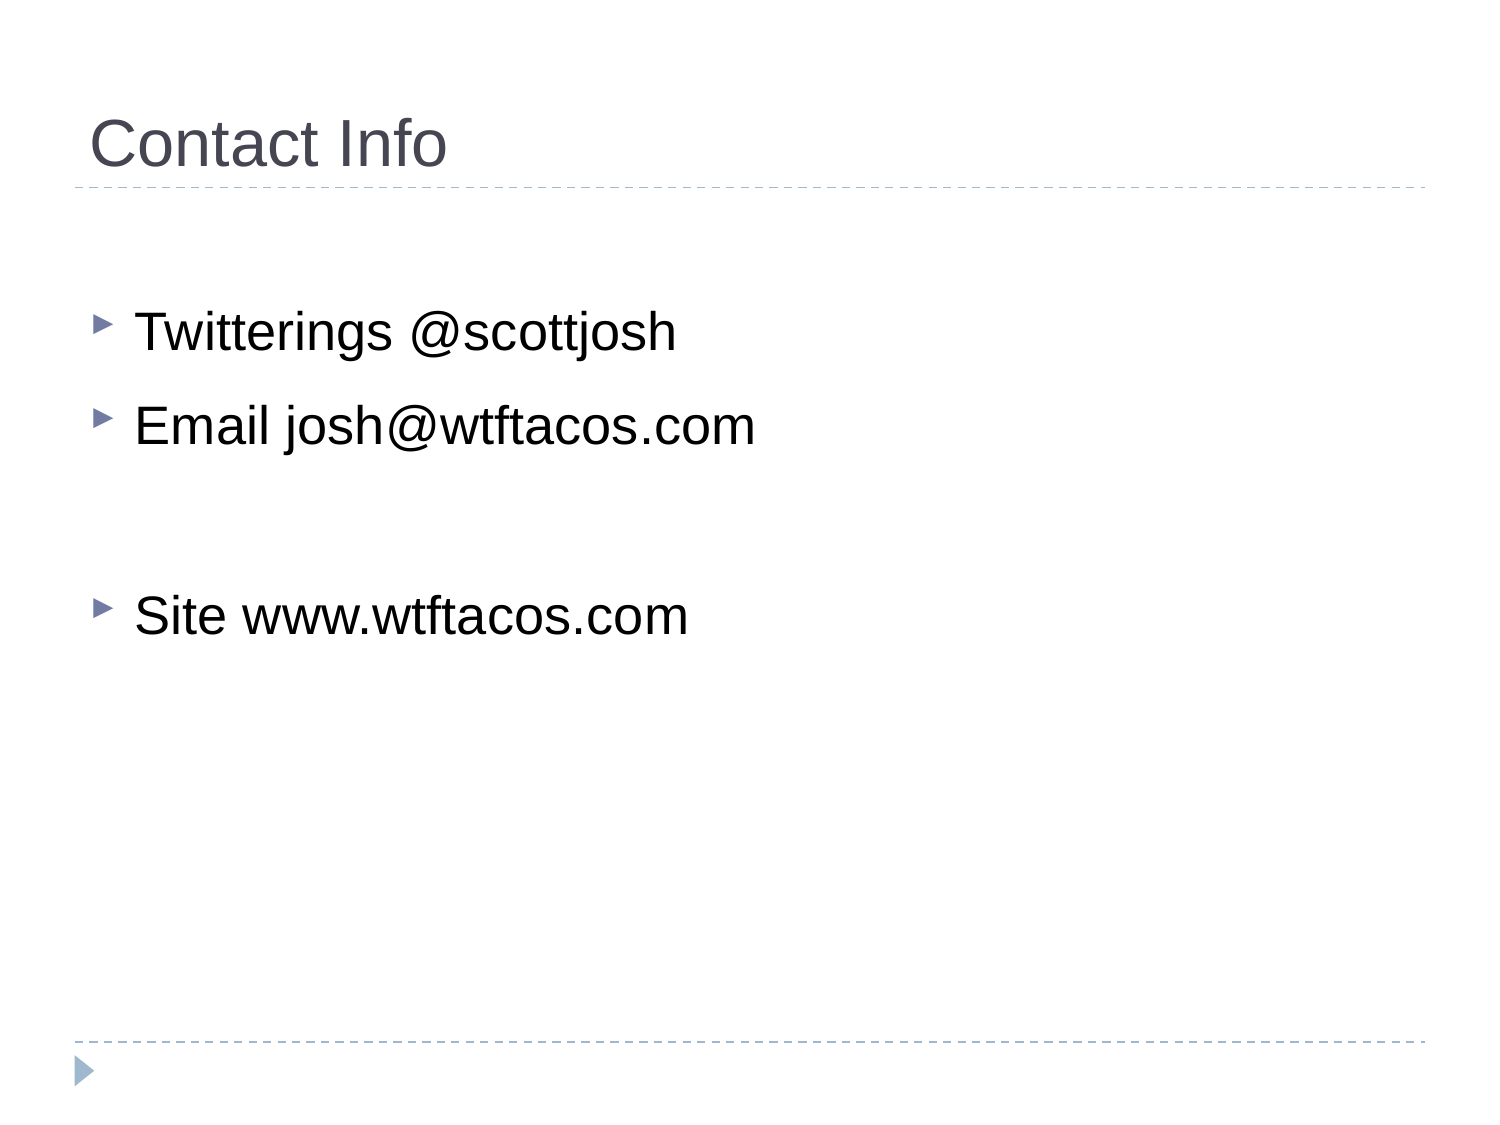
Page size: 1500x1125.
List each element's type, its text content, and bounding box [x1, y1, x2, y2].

title Contact Info [75, 24, 1425, 188]
list Twitterings @scottjosh Email josh@wtftacos.com Site www.wtftacos.com [75, 194, 1425, 1005]
